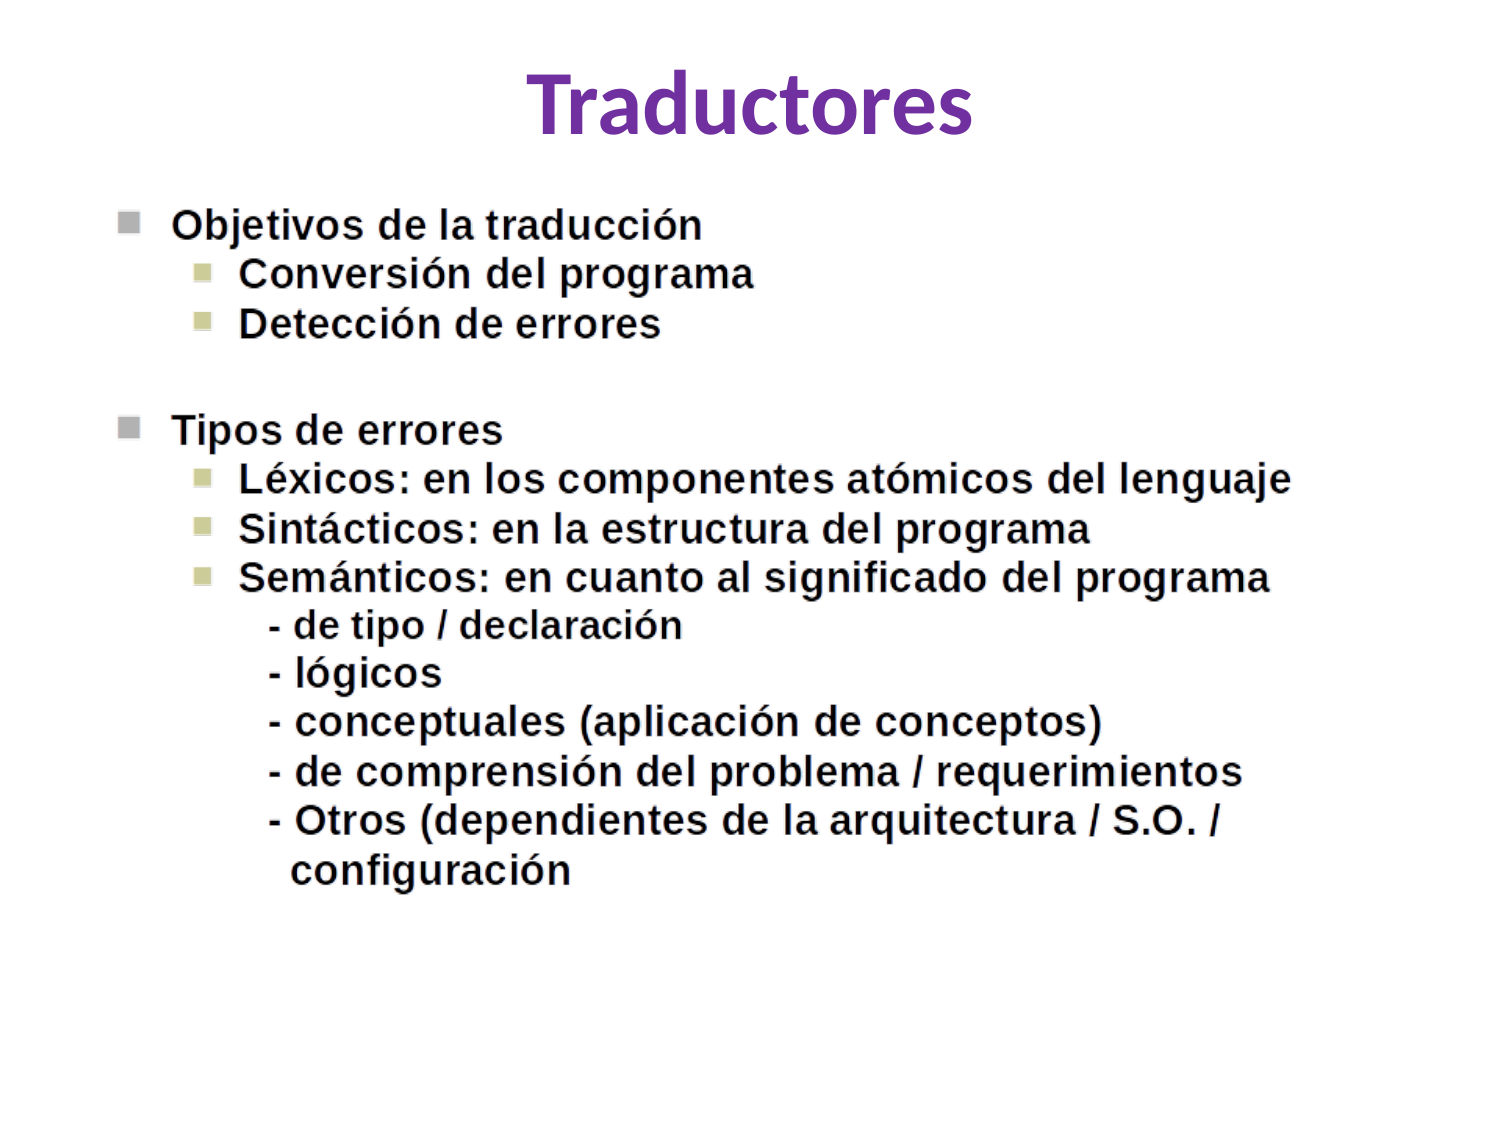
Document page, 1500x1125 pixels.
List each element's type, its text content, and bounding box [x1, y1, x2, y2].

title Traductores [75, 45, 1425, 150]
picture [99, 193, 1400, 954]
